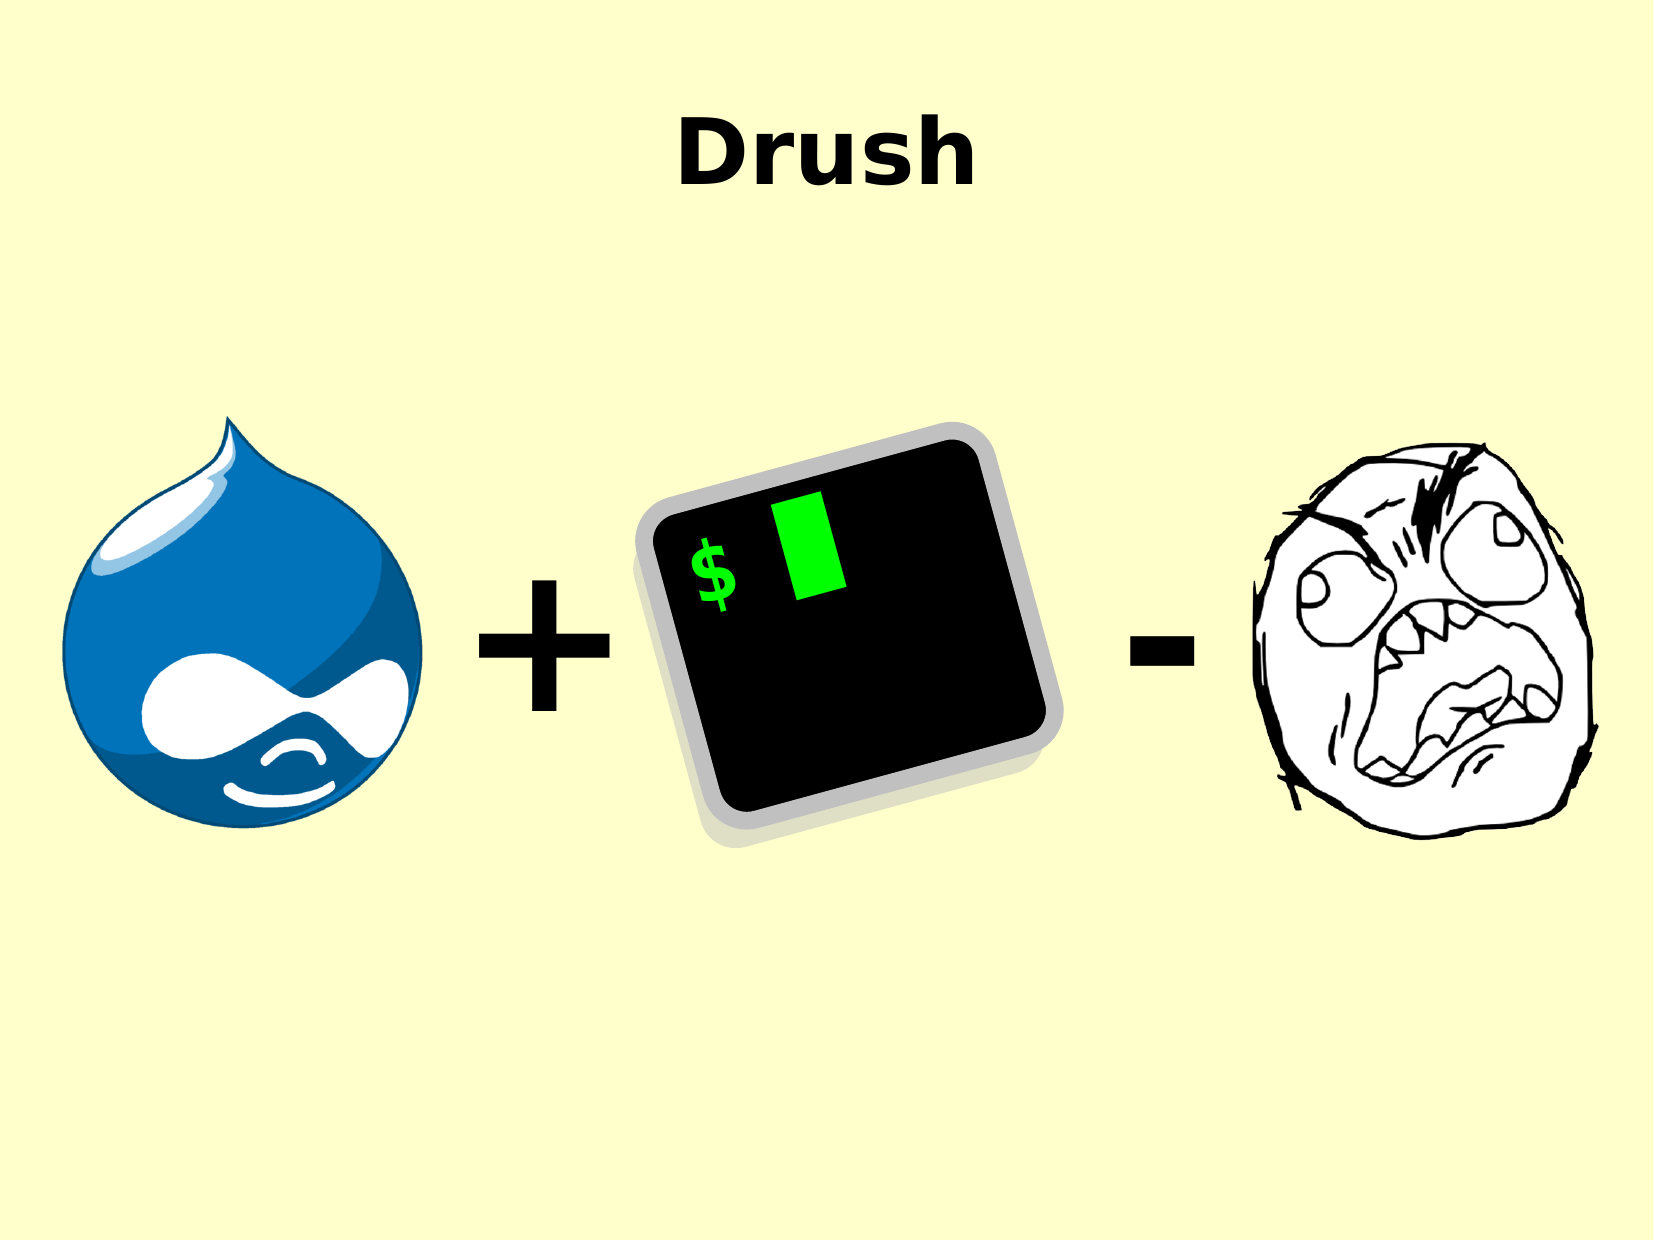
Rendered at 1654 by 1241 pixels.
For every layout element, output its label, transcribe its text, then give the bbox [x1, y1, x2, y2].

text_box + [442, 510, 648, 768]
picture [1181, 413, 1654, 886]
title Drush [82, 49, 1571, 257]
picture [59, 413, 425, 831]
text_box - [1104, 510, 1221, 768]
text_box [633, 542, 1044, 849]
text_box $ █ [644, 430, 1055, 821]
